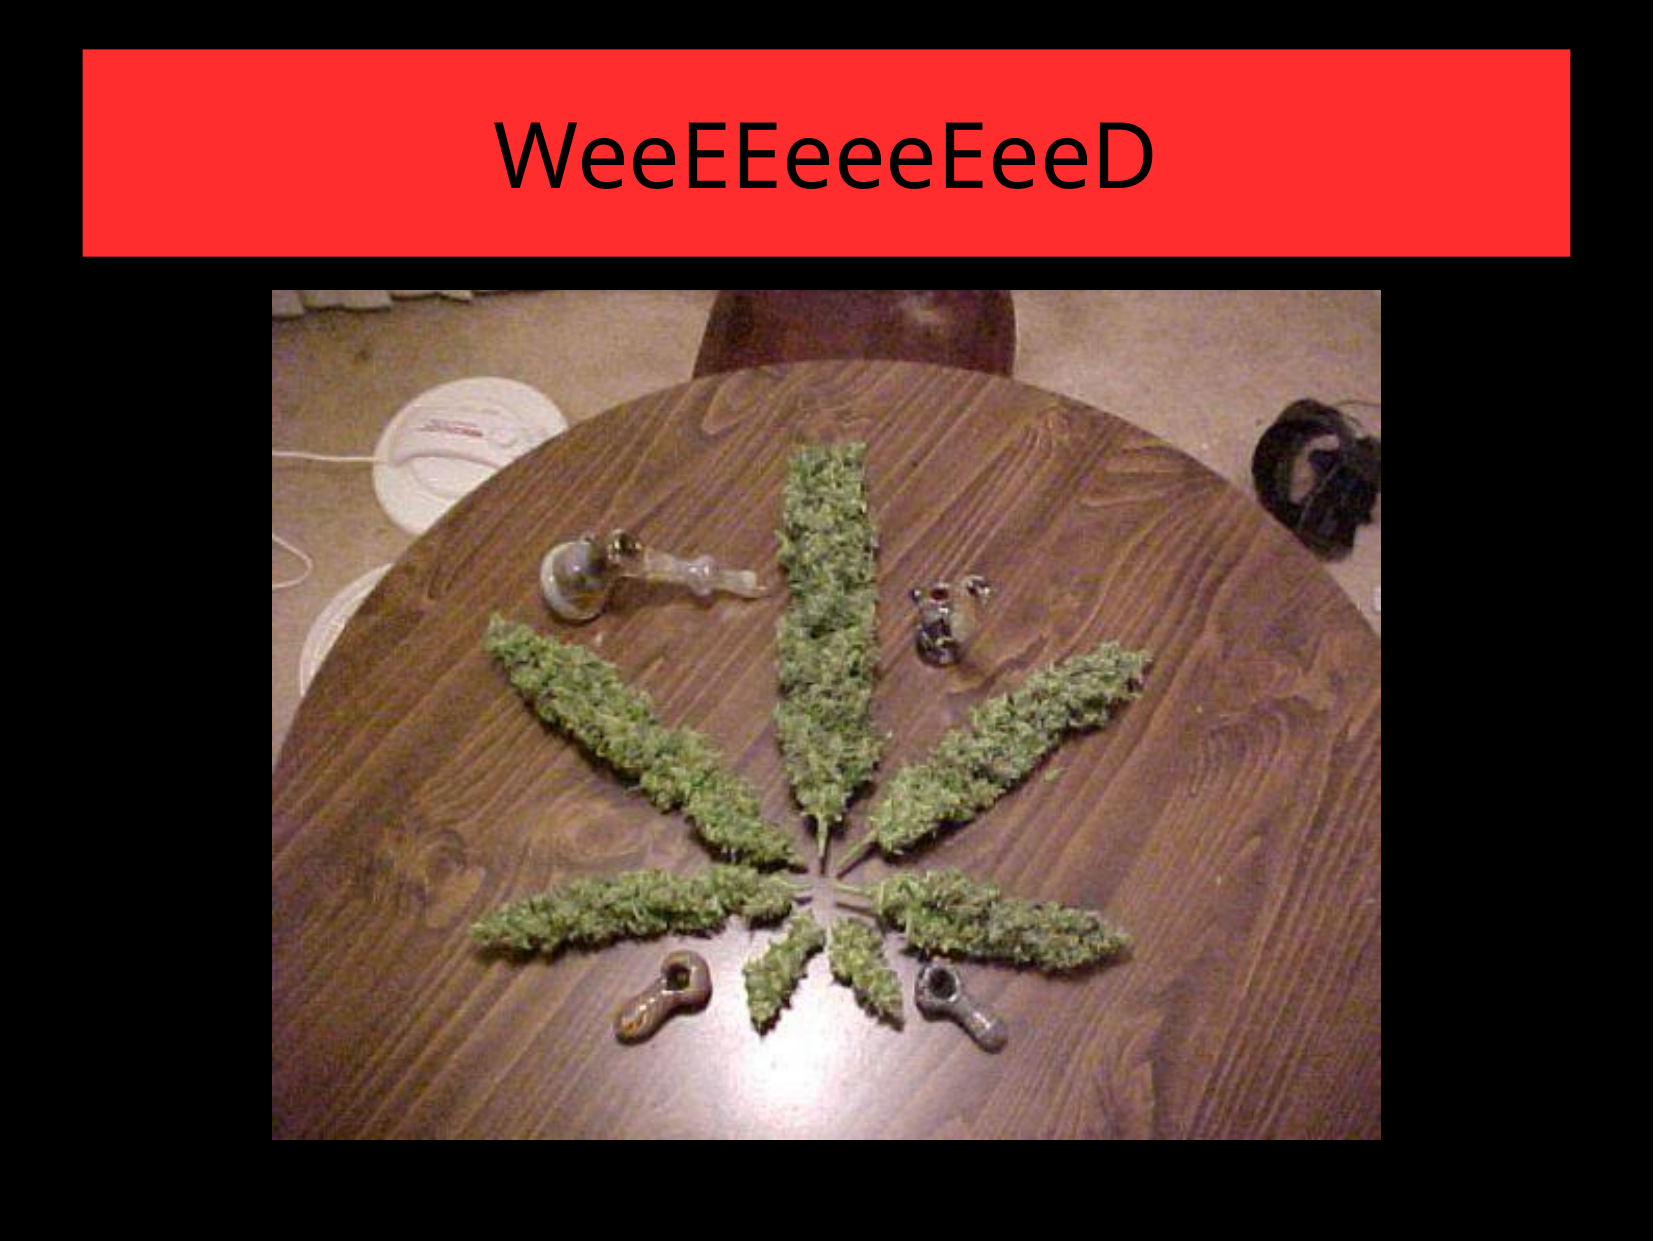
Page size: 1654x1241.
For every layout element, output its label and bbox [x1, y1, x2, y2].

picture [272, 290, 1381, 1140]
